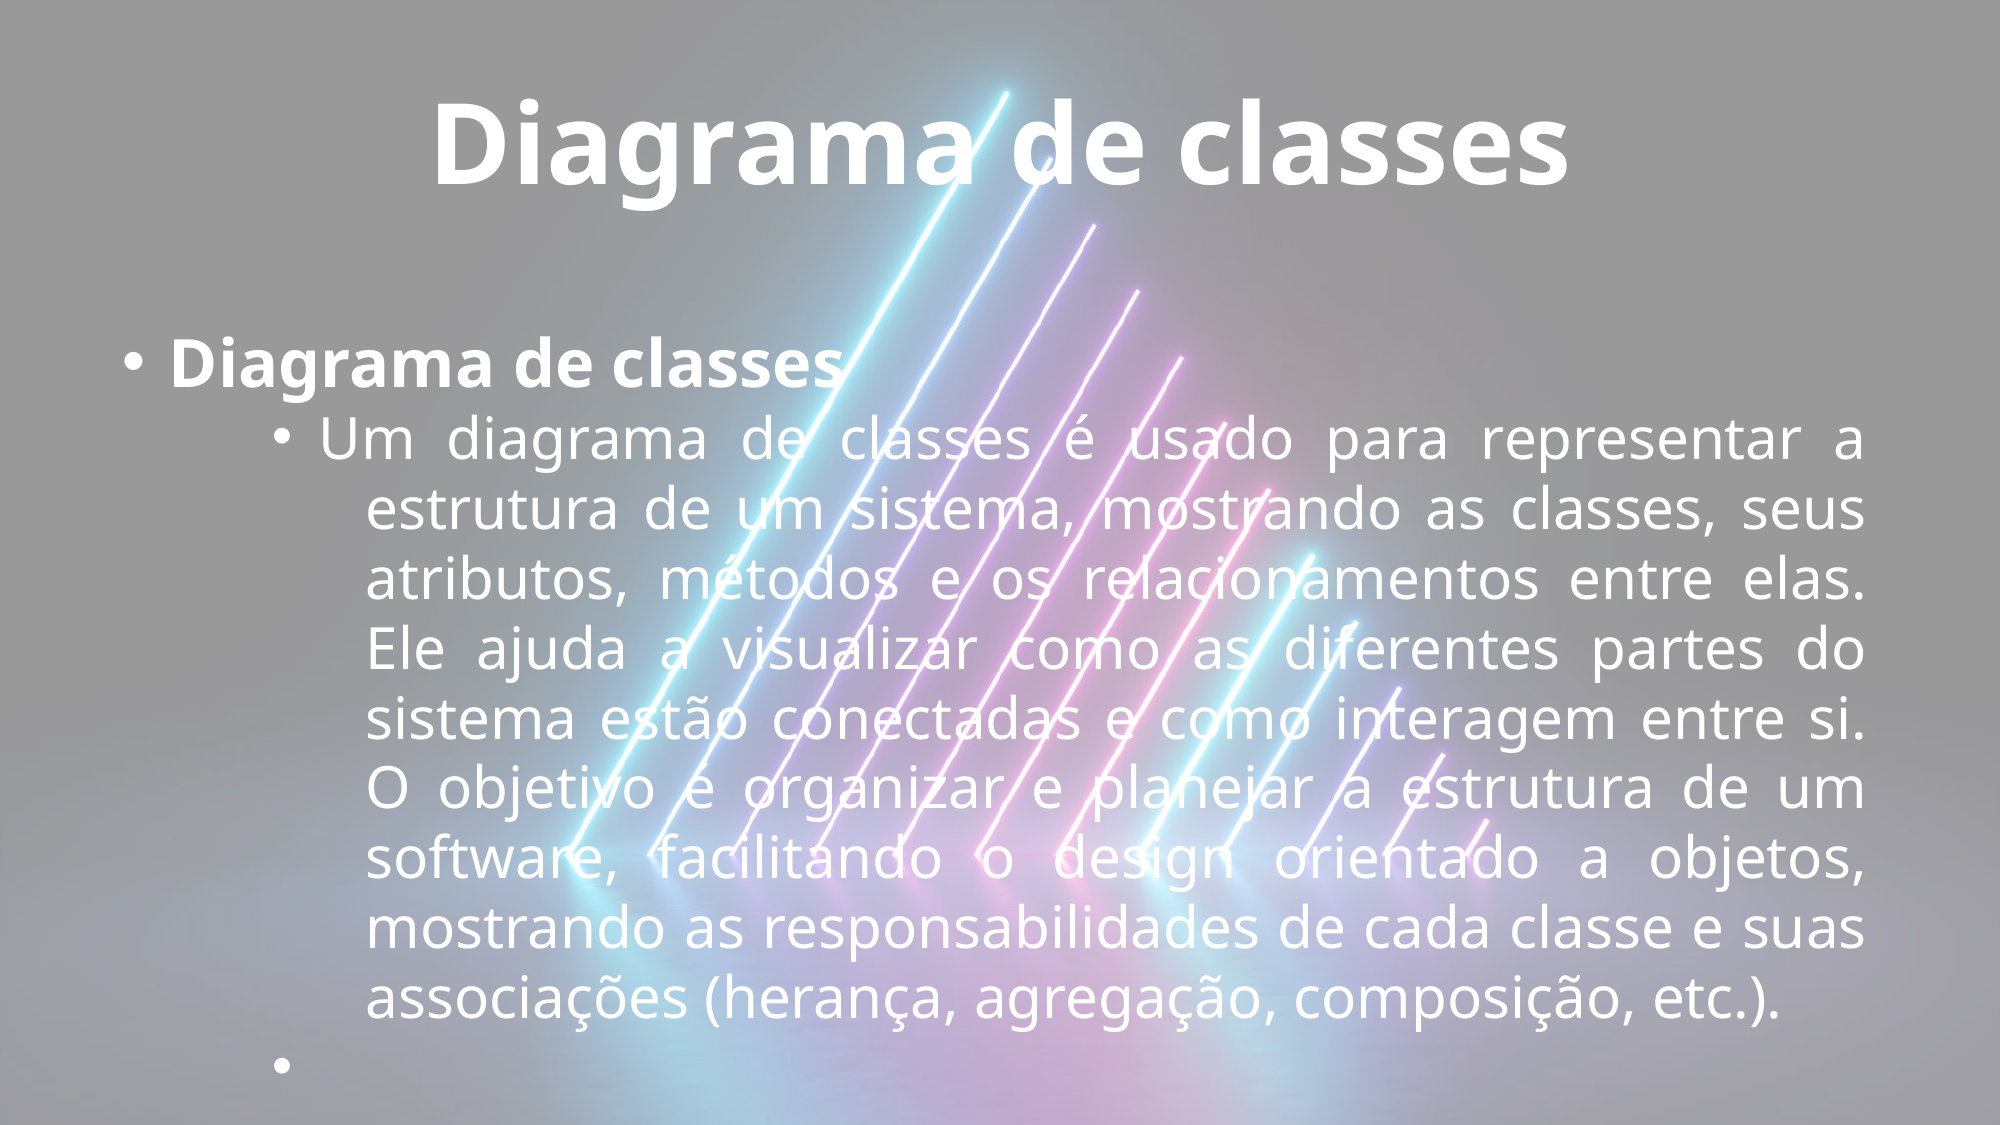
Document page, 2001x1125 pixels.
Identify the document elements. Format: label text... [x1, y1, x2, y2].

text_box Diagrama de classes [284, 64, 1716, 217]
picture [0, 0, 2000, 1125]
text_box Diagrama de classes Um diagrama de classes é usado para representar a estrutura de um sistema, mostrando as classes, seus atributos, métodos e os relacionamentos entre elas. Ele ajuda a visualizar como as diferentes partes do sistema estão conectadas e como interagem entre si. O objetivo é organizar e planejar a estrutura de um software, facilitando o design orientado a objetos, mostrando as responsabilidades de cada classe e suas associações (herança, agregação, composição, etc.). [106, 313, 1891, 1125]
